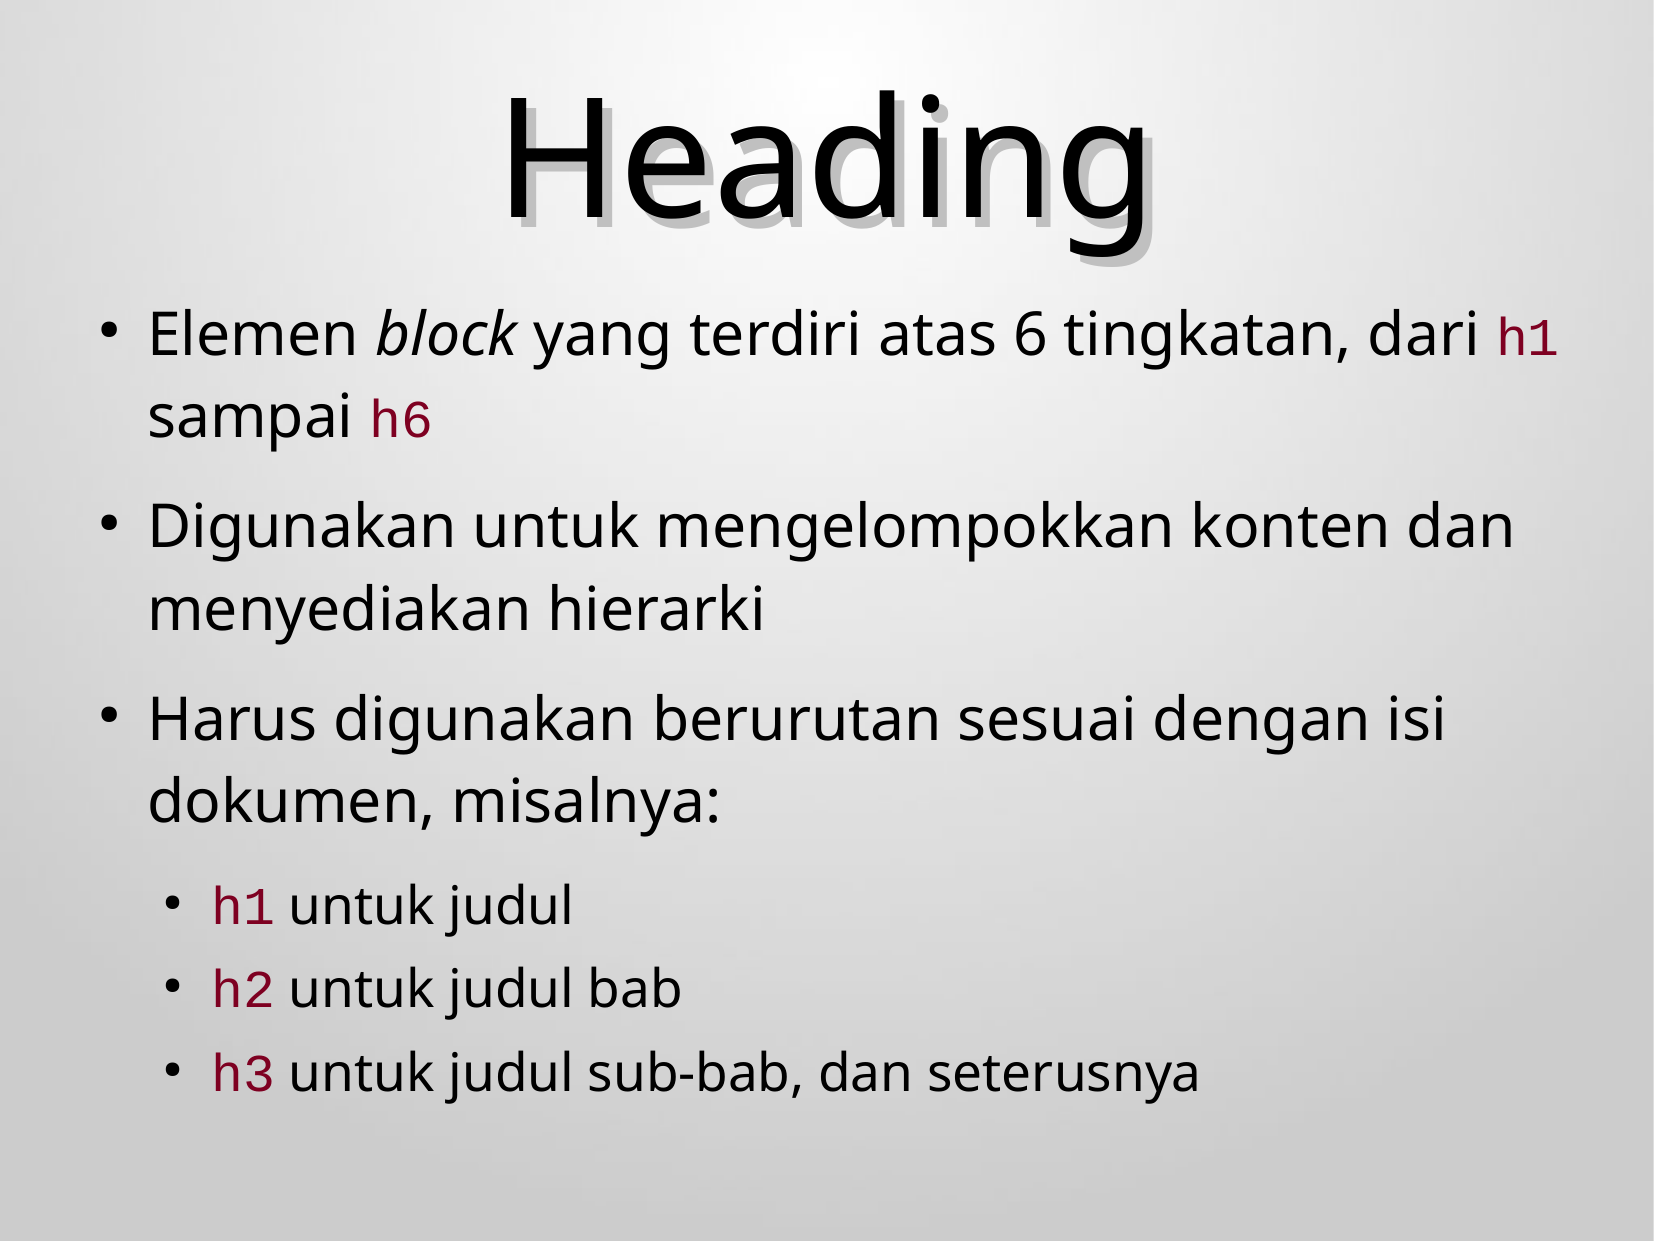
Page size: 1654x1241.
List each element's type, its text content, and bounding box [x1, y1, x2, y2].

list Elemen block yang terdiri atas 6 tingkatan, dari h1 sampai h6 Digunakan untuk mengelompokkan konten dan menyediakan hierarki Harus digunakan berurutan sesuai dengan isi dokumen, misalnya: h1 untuk judul h2 untuk judul bab h3 untuk judul sub-bab, dan seterusnya [82, 290, 1571, 1109]
title Heading [82, 49, 1571, 257]
picture [0, 0, 1654, 1241]
